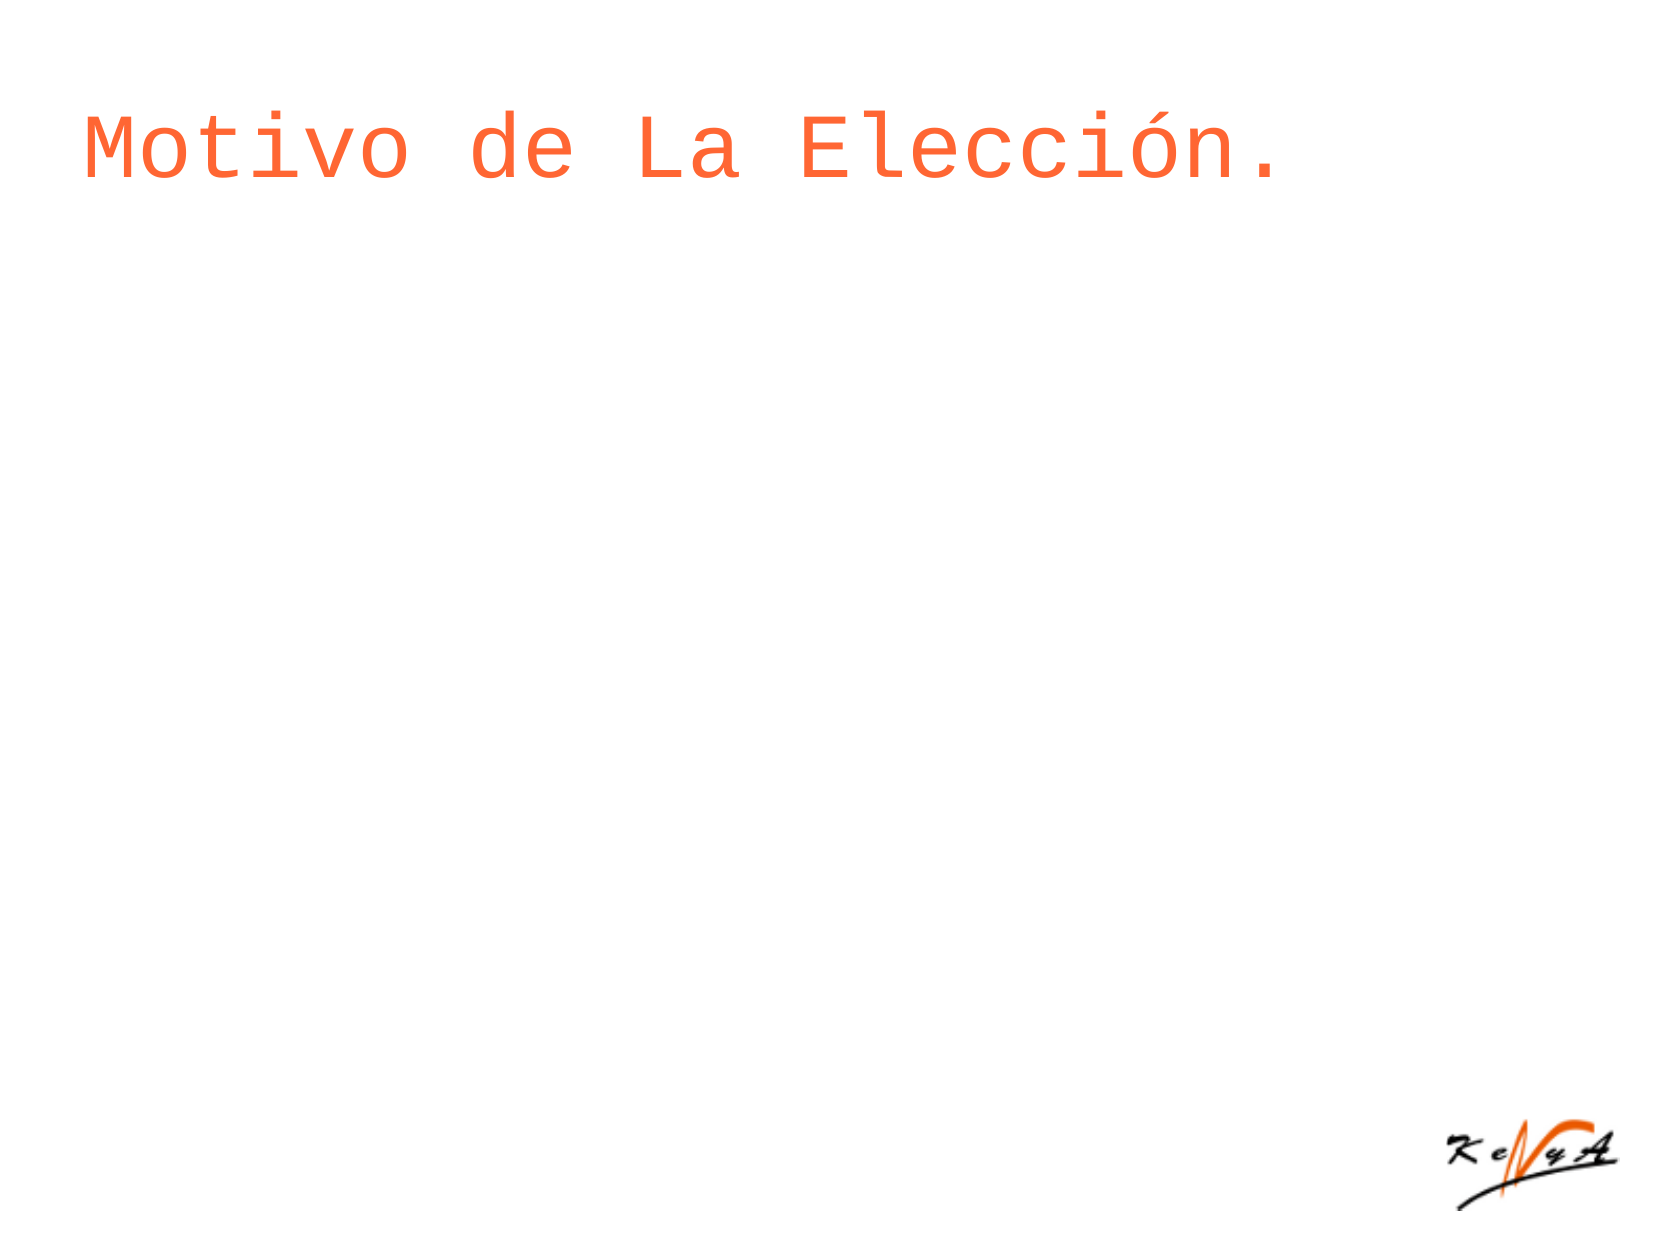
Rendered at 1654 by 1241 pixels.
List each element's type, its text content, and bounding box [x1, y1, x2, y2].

picture [1446, 1118, 1620, 1211]
title Motivo de La Elección. [82, 49, 1571, 257]
